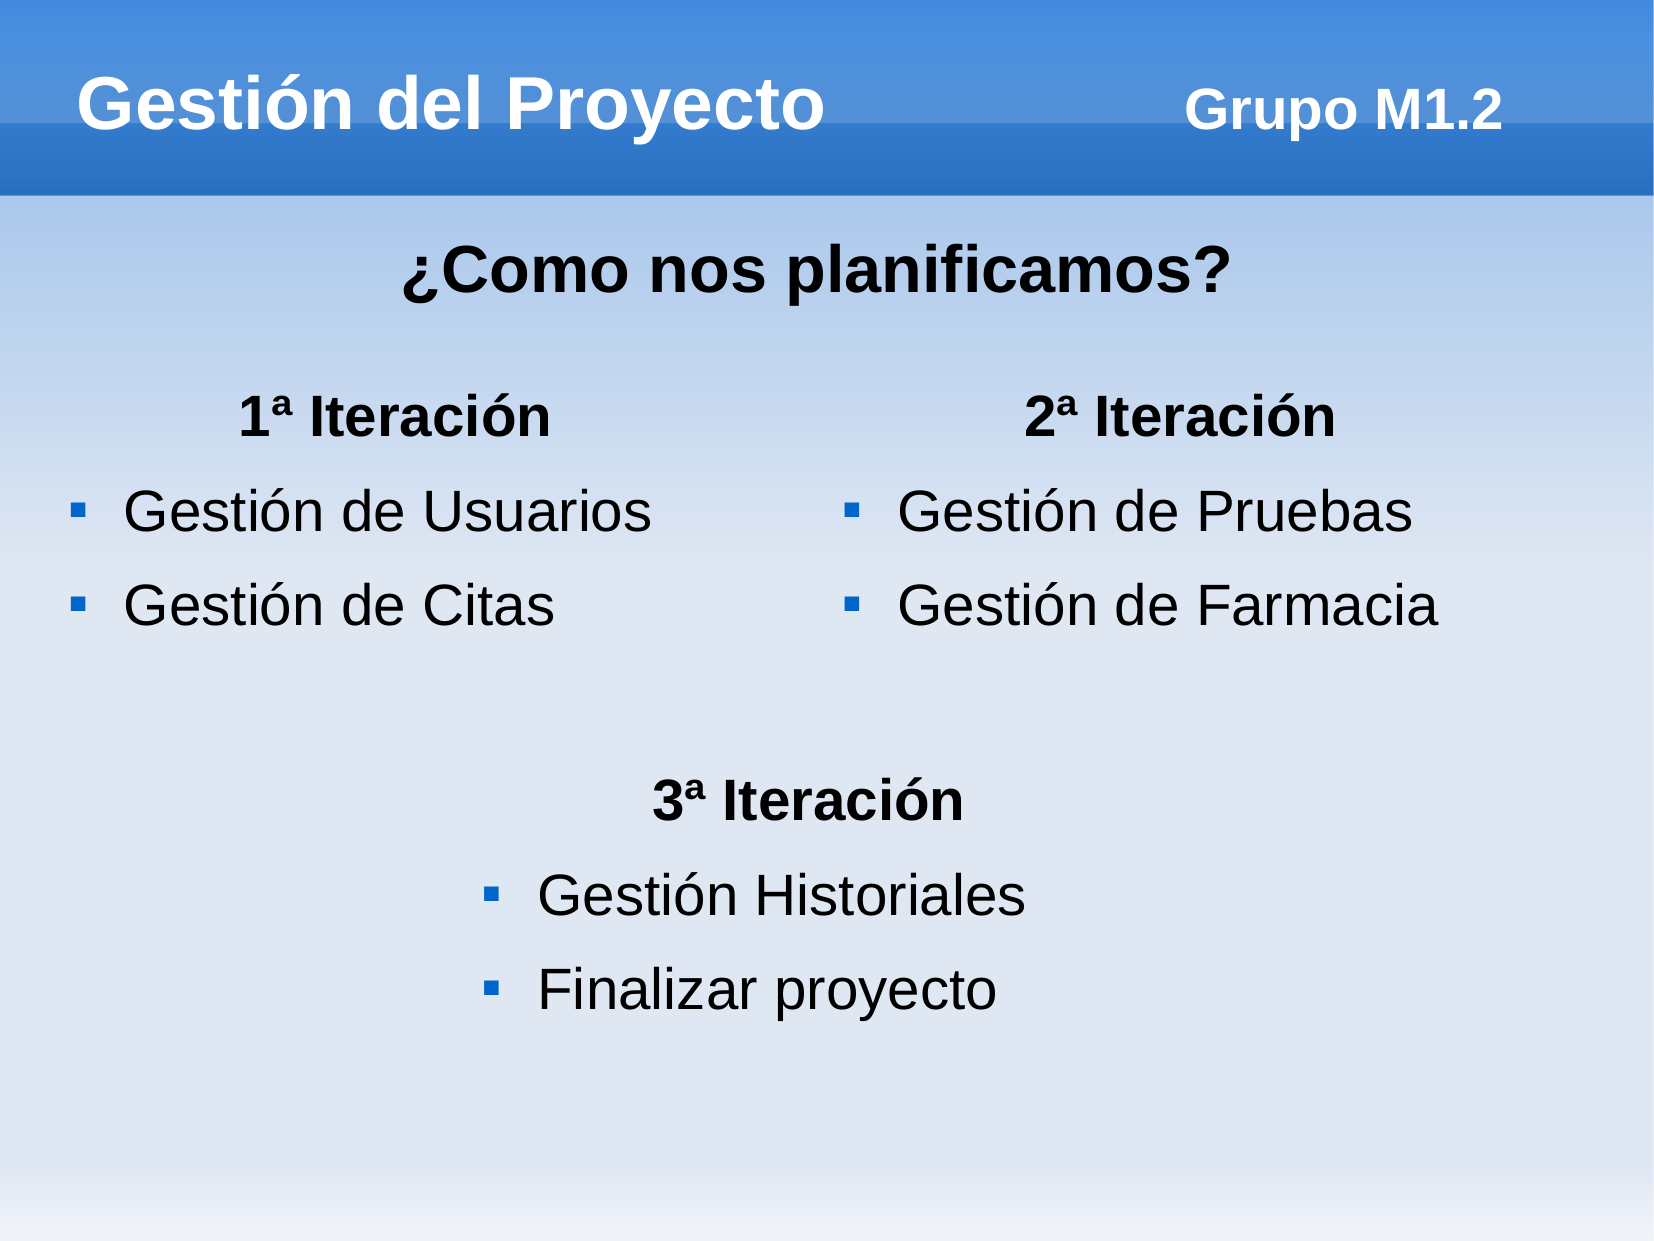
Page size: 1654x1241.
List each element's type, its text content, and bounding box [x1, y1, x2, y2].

text_box ¿Como nos planificamos? [59, 224, 1595, 314]
list 3ª Iteración Gestión Historiales Finalizar proyecto [466, 767, 1152, 1128]
title Gestión del Proyecto Grupo M1.2 [76, 0, 1565, 208]
list 2ª Iteración Gestión de Pruebas Gestión de Farmacia [826, 383, 1536, 640]
list 1ª Iteración Gestión de Usuarios Gestión de Citas [53, 383, 739, 640]
picture [0, 0, 1654, 1241]
